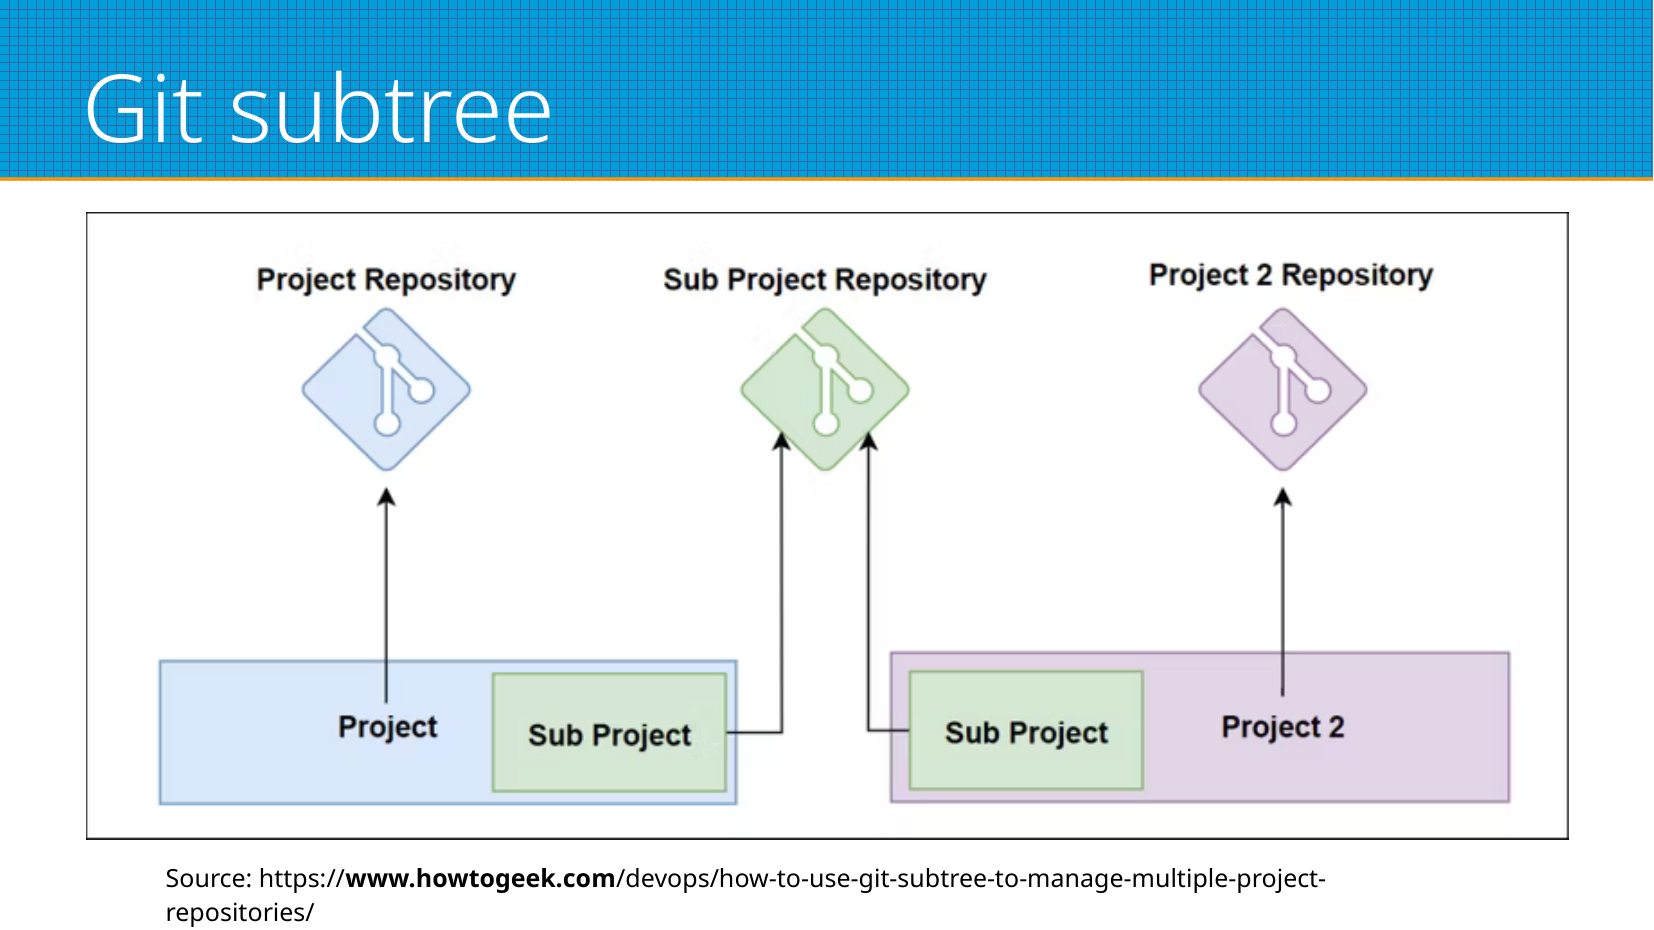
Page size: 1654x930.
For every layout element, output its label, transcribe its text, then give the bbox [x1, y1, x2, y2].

text_box Source: https://www.howtogeek.com/devops/how-to-use-git-subtree-to-manage-multiple-project-repositories/ [159, 854, 1477, 930]
picture [86, 212, 1569, 840]
title Git subtree [82, 14, 1571, 171]
